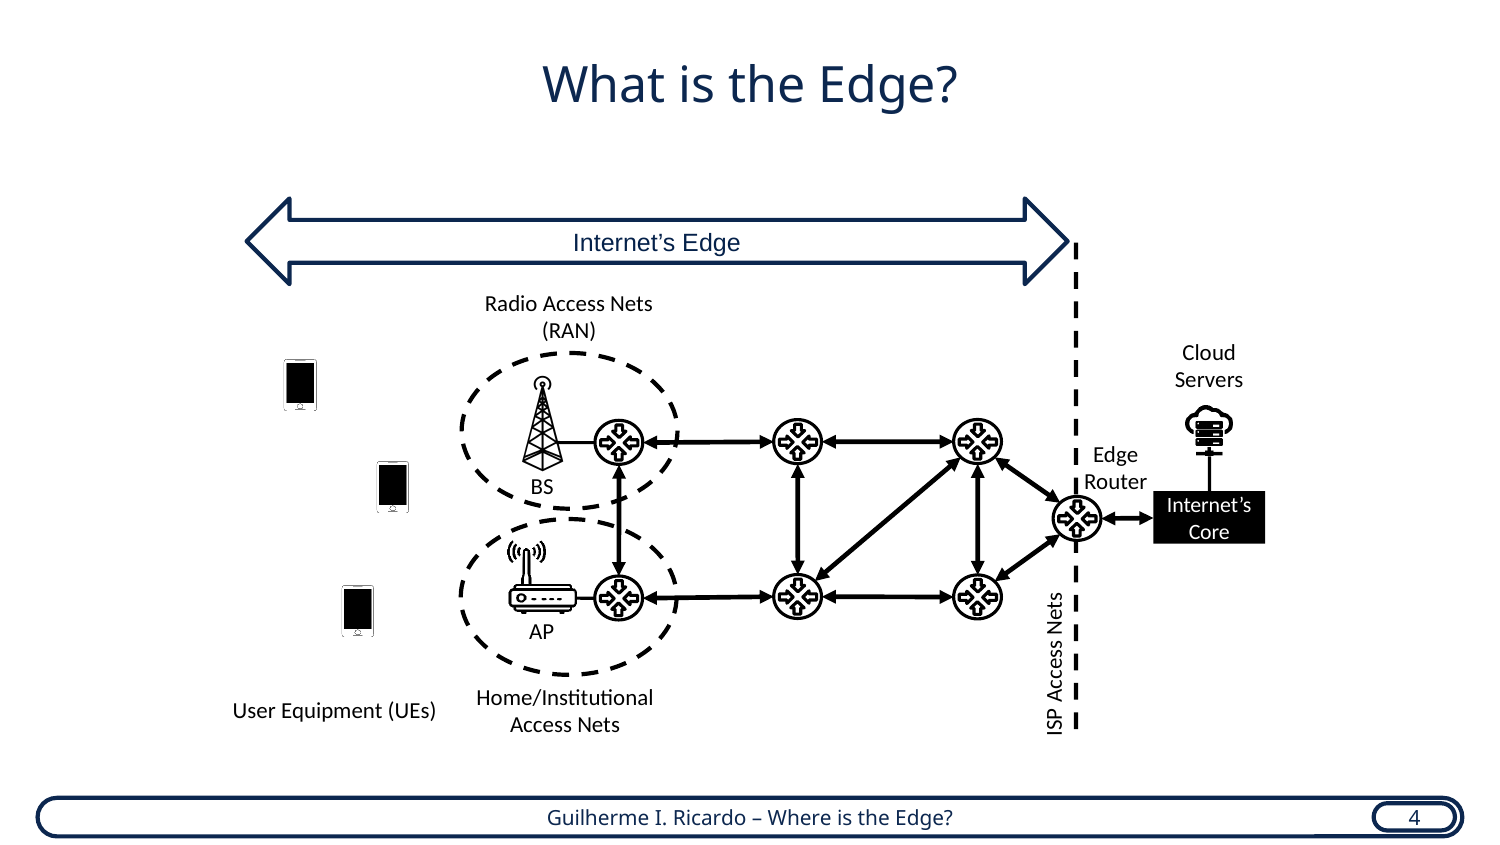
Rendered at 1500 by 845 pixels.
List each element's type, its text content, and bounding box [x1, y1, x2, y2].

text_box Guilherme I. Ricardo – Where is the Edge? [37, 797, 1463, 837]
text_box [1053, 496, 1101, 541]
text_box Edge Router [1072, 439, 1159, 495]
text_box Cloud Servers [1166, 337, 1252, 393]
picture [337, 584, 378, 638]
picture [519, 373, 566, 474]
text_box Home/Institutional Access Nets [450, 682, 681, 738]
text_box Internet’s Core [1153, 491, 1266, 544]
title What is the Edge? [37, 37, 1463, 193]
text_box 4 [1373, 803, 1456, 831]
text_box Radio Access Nets (RAN) [453, 288, 685, 344]
text_box Internet’s Edge [246, 198, 1068, 285]
text_box BS [520, 471, 564, 500]
text_box User Equipment (UEs) [219, 695, 450, 723]
text_box AP [507, 616, 577, 644]
picture [1185, 405, 1233, 457]
picture [279, 358, 321, 412]
picture [507, 540, 577, 614]
picture [372, 460, 413, 514]
text_box ISP Access Nets [1039, 549, 1067, 779]
